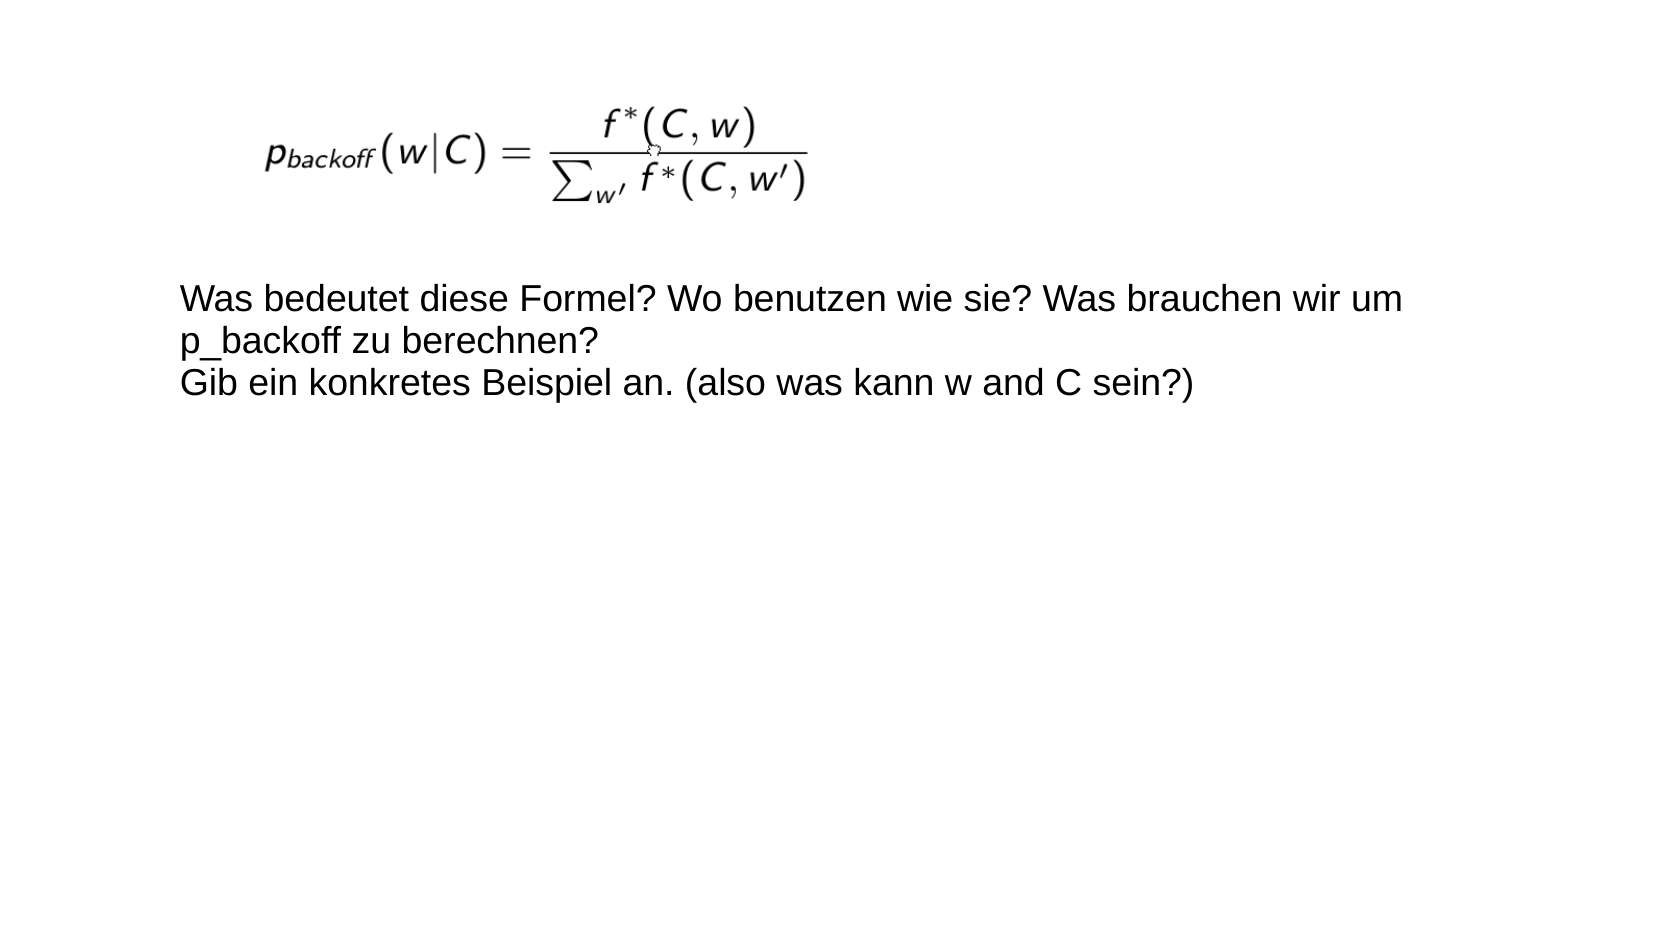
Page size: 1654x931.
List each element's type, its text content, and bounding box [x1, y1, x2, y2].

picture [228, 80, 841, 226]
text_box Was bedeutet diese Formel? Wo benutzen wie sie? Was brauchen wir um p_backoff zu berechnen? Gib ein konkretes Beispiel an. (also was kann w and C sein?) [165, 270, 1471, 453]
